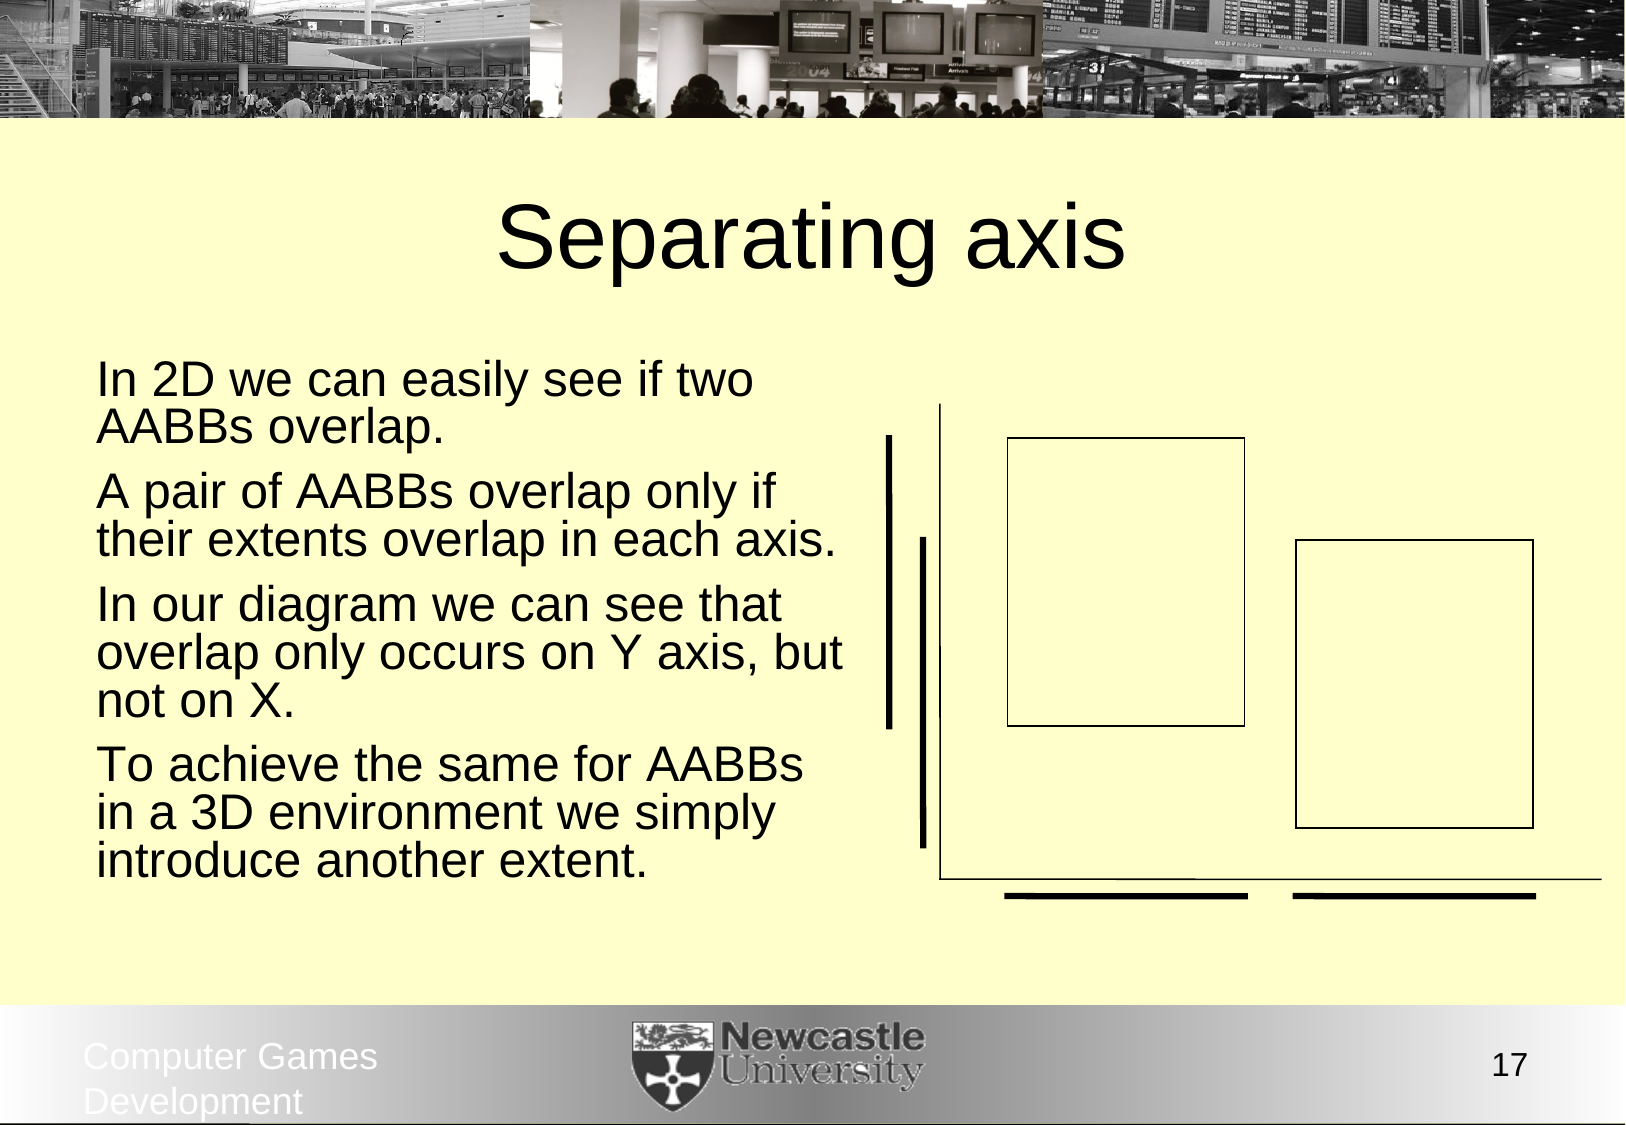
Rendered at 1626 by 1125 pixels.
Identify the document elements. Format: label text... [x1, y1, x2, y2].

text_box Separating axis [81, 138, 1544, 326]
text_box In 2D we can easily see if two AABBs overlap. A pair of AABBs overlap only if their extents overlap in each axis. In our diagram we can see that overlap only occurs on Y axis, but not on X. To achieve the same for AABBs in a 3D environment we simply introduce another extent. [81, 350, 859, 984]
picture [0, 0, 1625, 118]
text_box Computer Games Development [67, 1024, 583, 1103]
text_box <number> [1164, 1024, 1544, 1103]
